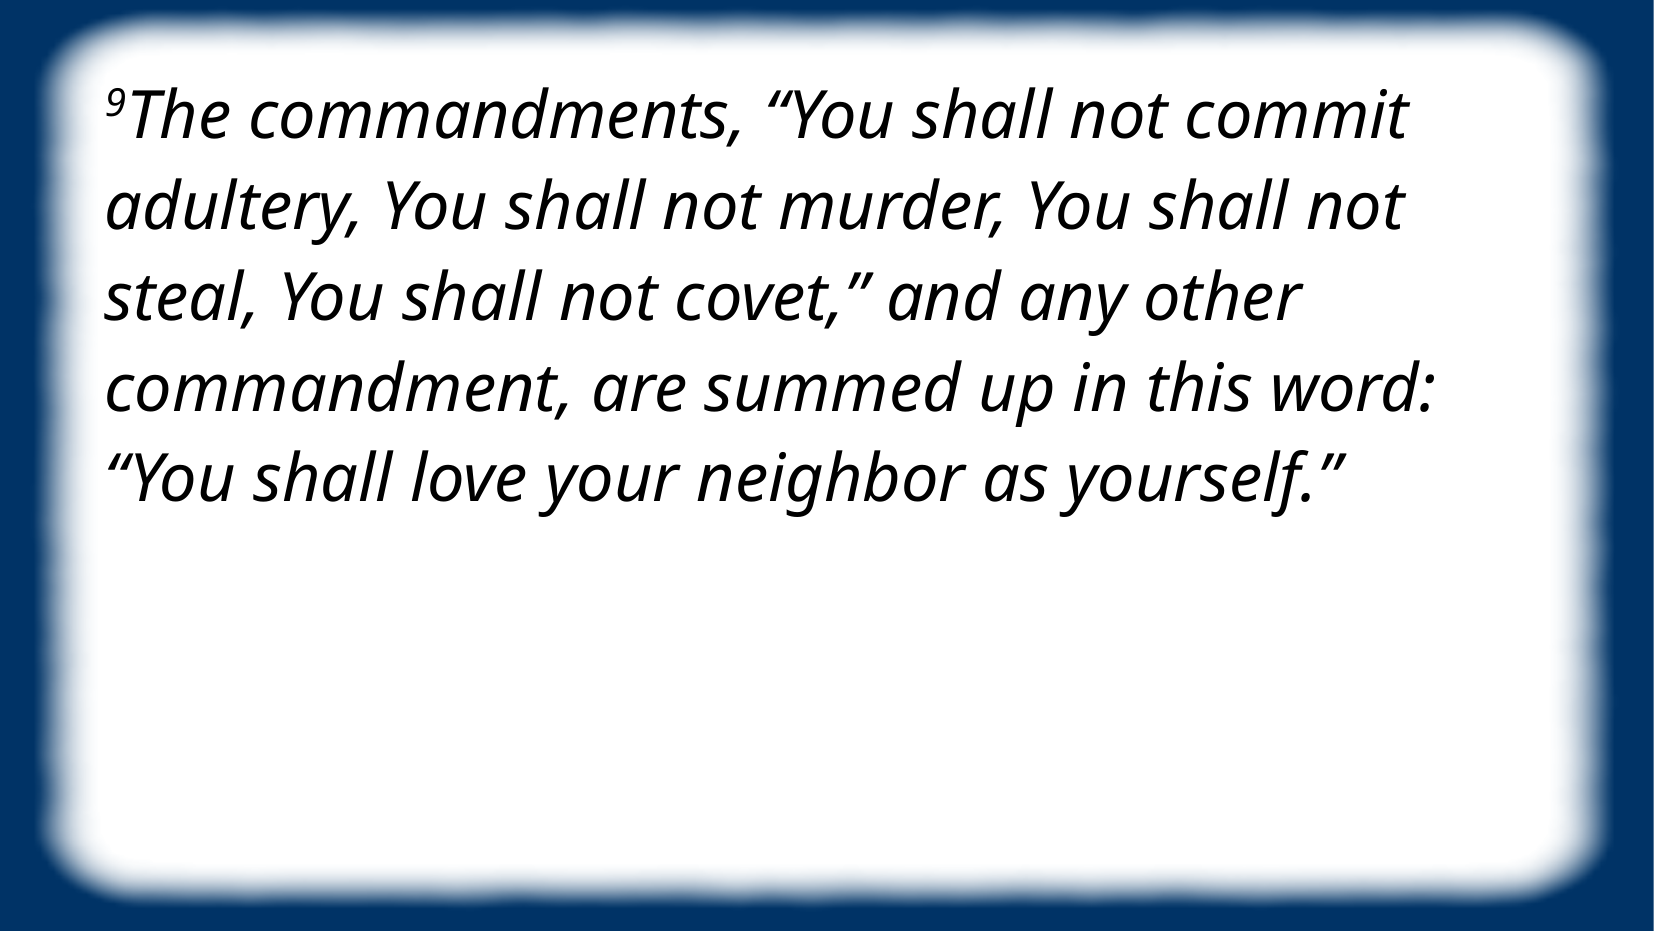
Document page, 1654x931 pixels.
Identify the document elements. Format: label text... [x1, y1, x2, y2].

picture [0, 0, 1654, 931]
text_box 9The commandments, “You shall not commit adultery, You shall not murder, You shall not steal, You shall not covet,” and any other commandment, are summed up in this word: “You shall love your neighbor as yourself.” [90, 60, 1546, 526]
